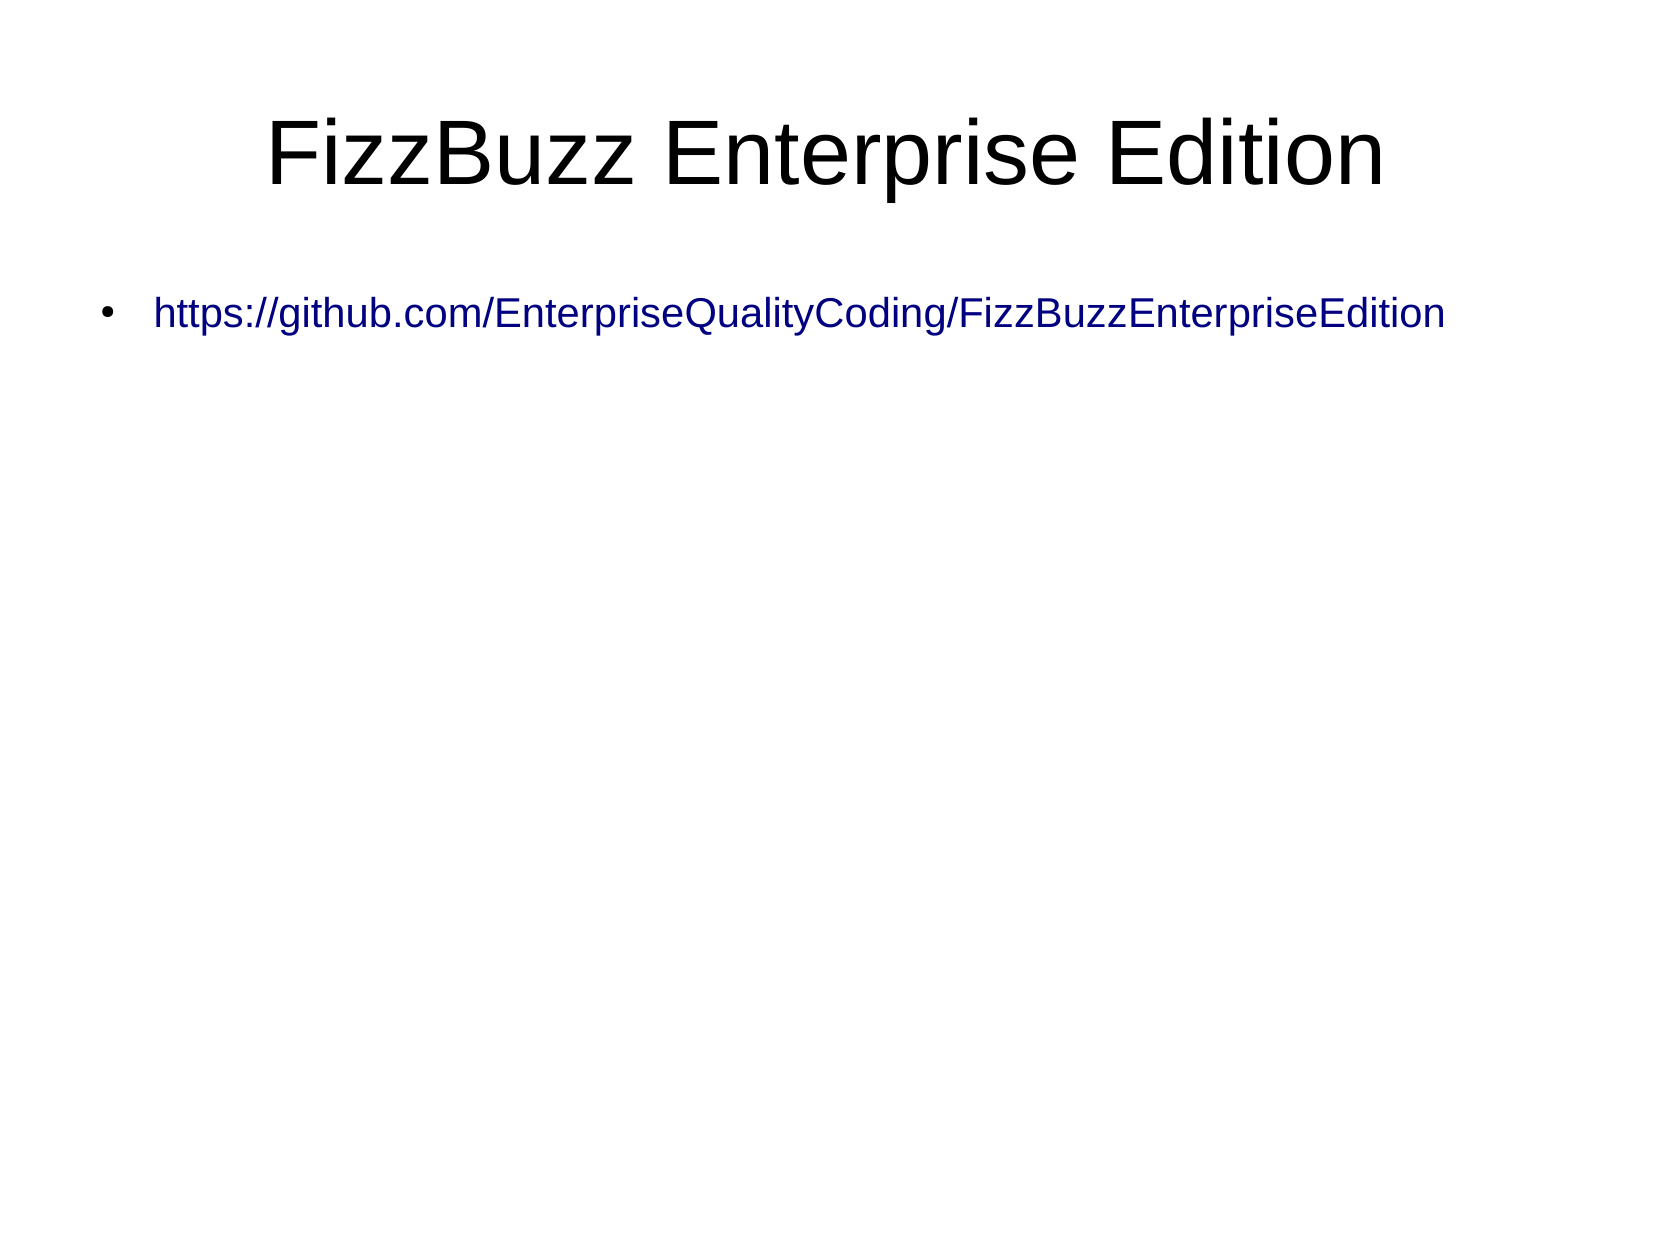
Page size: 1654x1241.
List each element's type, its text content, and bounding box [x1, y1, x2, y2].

title FizzBuzz Enterprise Edition [82, 49, 1571, 257]
list https://github.com/EnterpriseQualityCoding/FizzBuzzEnterpriseEdition [82, 290, 1571, 1010]
